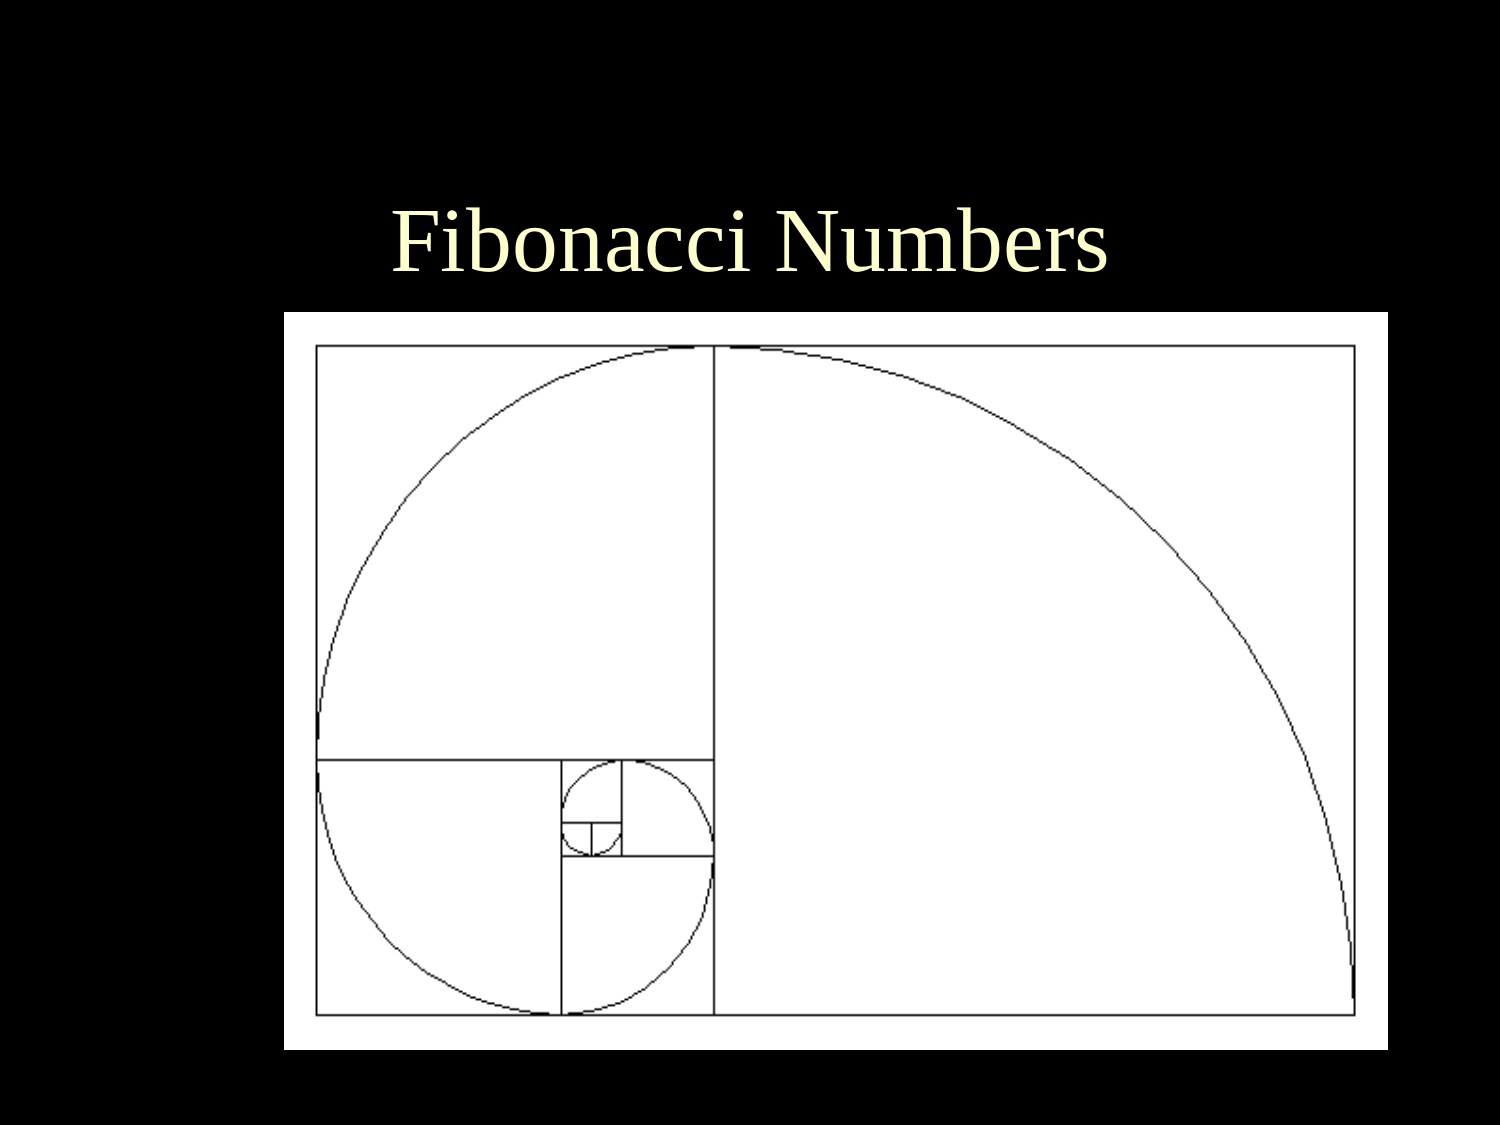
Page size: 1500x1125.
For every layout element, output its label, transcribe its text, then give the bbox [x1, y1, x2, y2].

picture [284, 312, 1388, 1051]
title Fibonacci Numbers [22, 145, 1480, 336]
